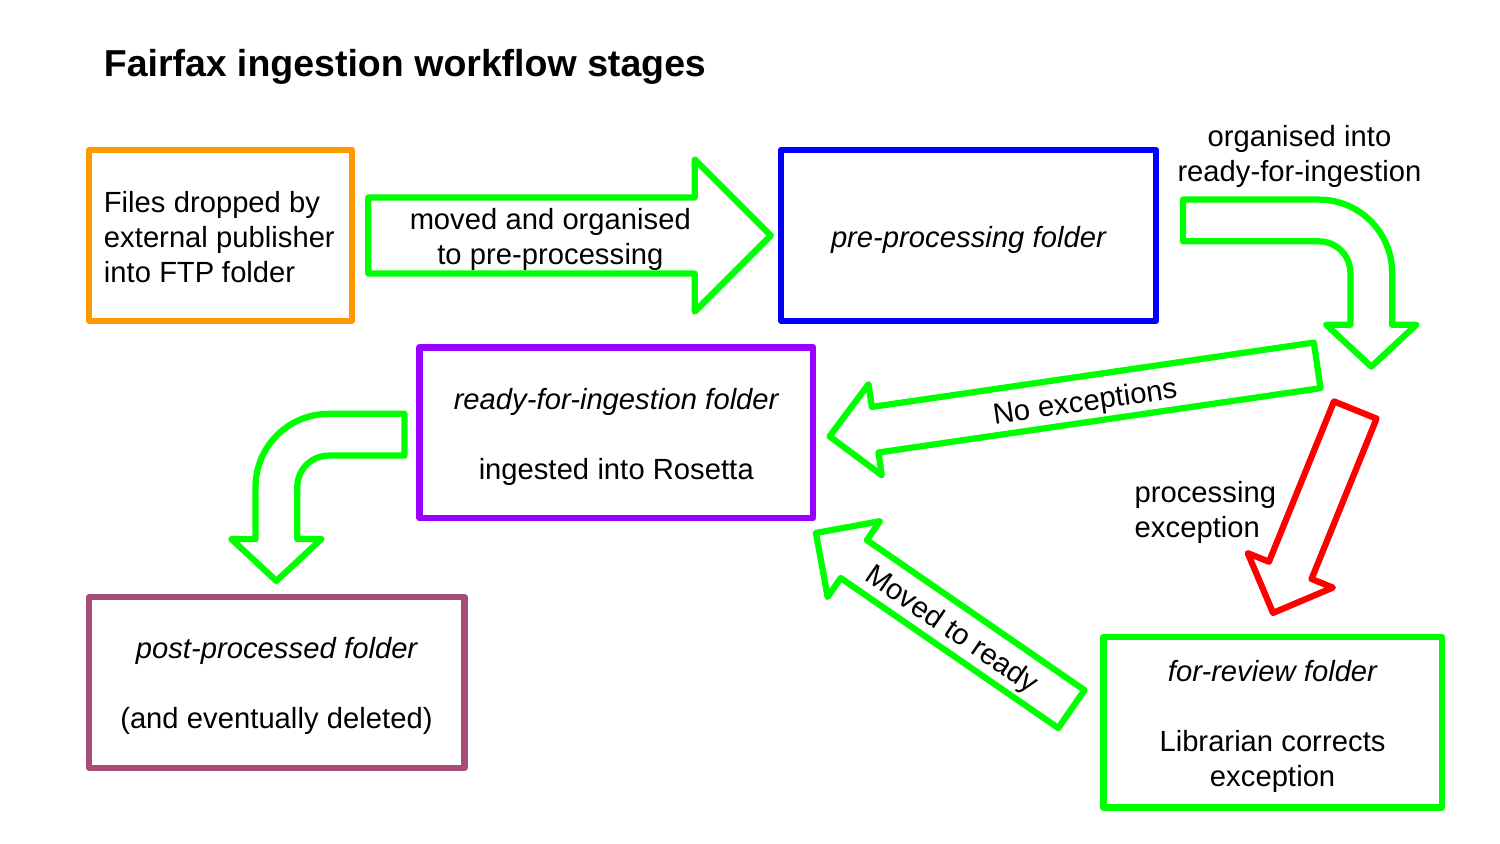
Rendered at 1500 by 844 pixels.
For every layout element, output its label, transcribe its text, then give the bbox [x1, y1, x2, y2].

text_box No exceptions [829, 342, 1321, 476]
text_box Files dropped by external publisher into FTP folder [89, 149, 352, 321]
text_box organised into ready-for-ingestion [1156, 102, 1443, 219]
text_box for-review folder Librarian corrects exception [1103, 636, 1442, 808]
text_box Moved to ready [815, 521, 1085, 729]
text_box pre-processing folder [780, 149, 1157, 321]
text_box processing exception [1119, 457, 1300, 574]
text_box moved and organised to pre-processing [368, 159, 771, 312]
text_box ready-for-ingestion folder ingested into Rosetta [419, 347, 814, 519]
text_box Fairfax ingestion workflow stages [89, 23, 801, 103]
text_box post-processed folder (and eventually deleted) [89, 596, 465, 768]
